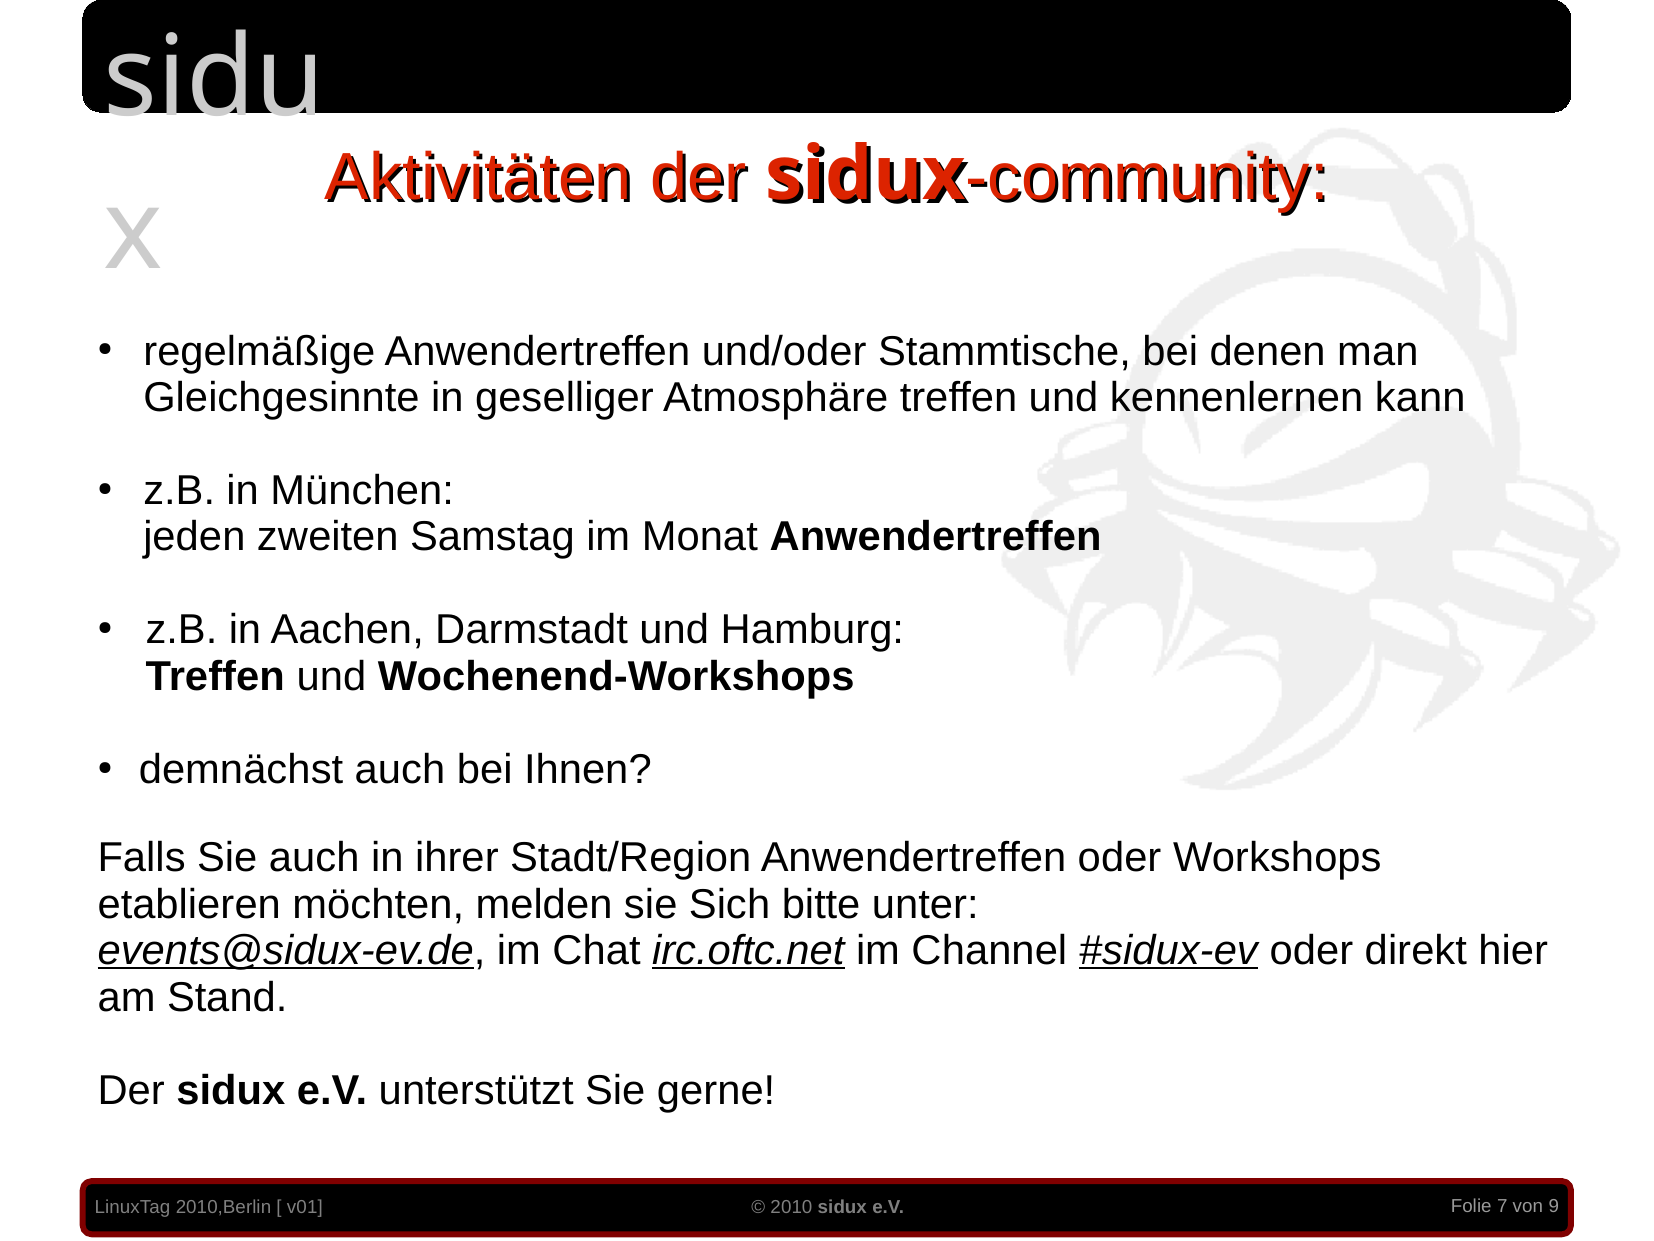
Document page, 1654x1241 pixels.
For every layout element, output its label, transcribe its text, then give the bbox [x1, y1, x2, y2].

text_box Aktivitäten der sidux-community: [82, 112, 1571, 213]
picture [997, 122, 1625, 798]
text_box regelmäßige Anwendertreffen und/oder Stammtische, bei denen man Gleichgesinnte in geselliger Atmosphäre treffen und kennenlernen kann z.B. in München: jeden zweiten Samstag im Monat Anwendertreffen z.B. in Aachen, Darmstadt und Hamburg: Treffen und Wochenend-Workshops demnächst auch bei Ihnen? Falls Sie auch in ihrer Stadt/Region Anwendertreffen oder Workshops etablieren möchten, melden sie Sich bitte unter: events@sidux-ev.de, im Chat irc.oftc.net im Channel #sidux-ev oder direkt hier am Stand. Der sidux e.V. unterstützt Sie gerne! [82, 224, 1571, 1170]
